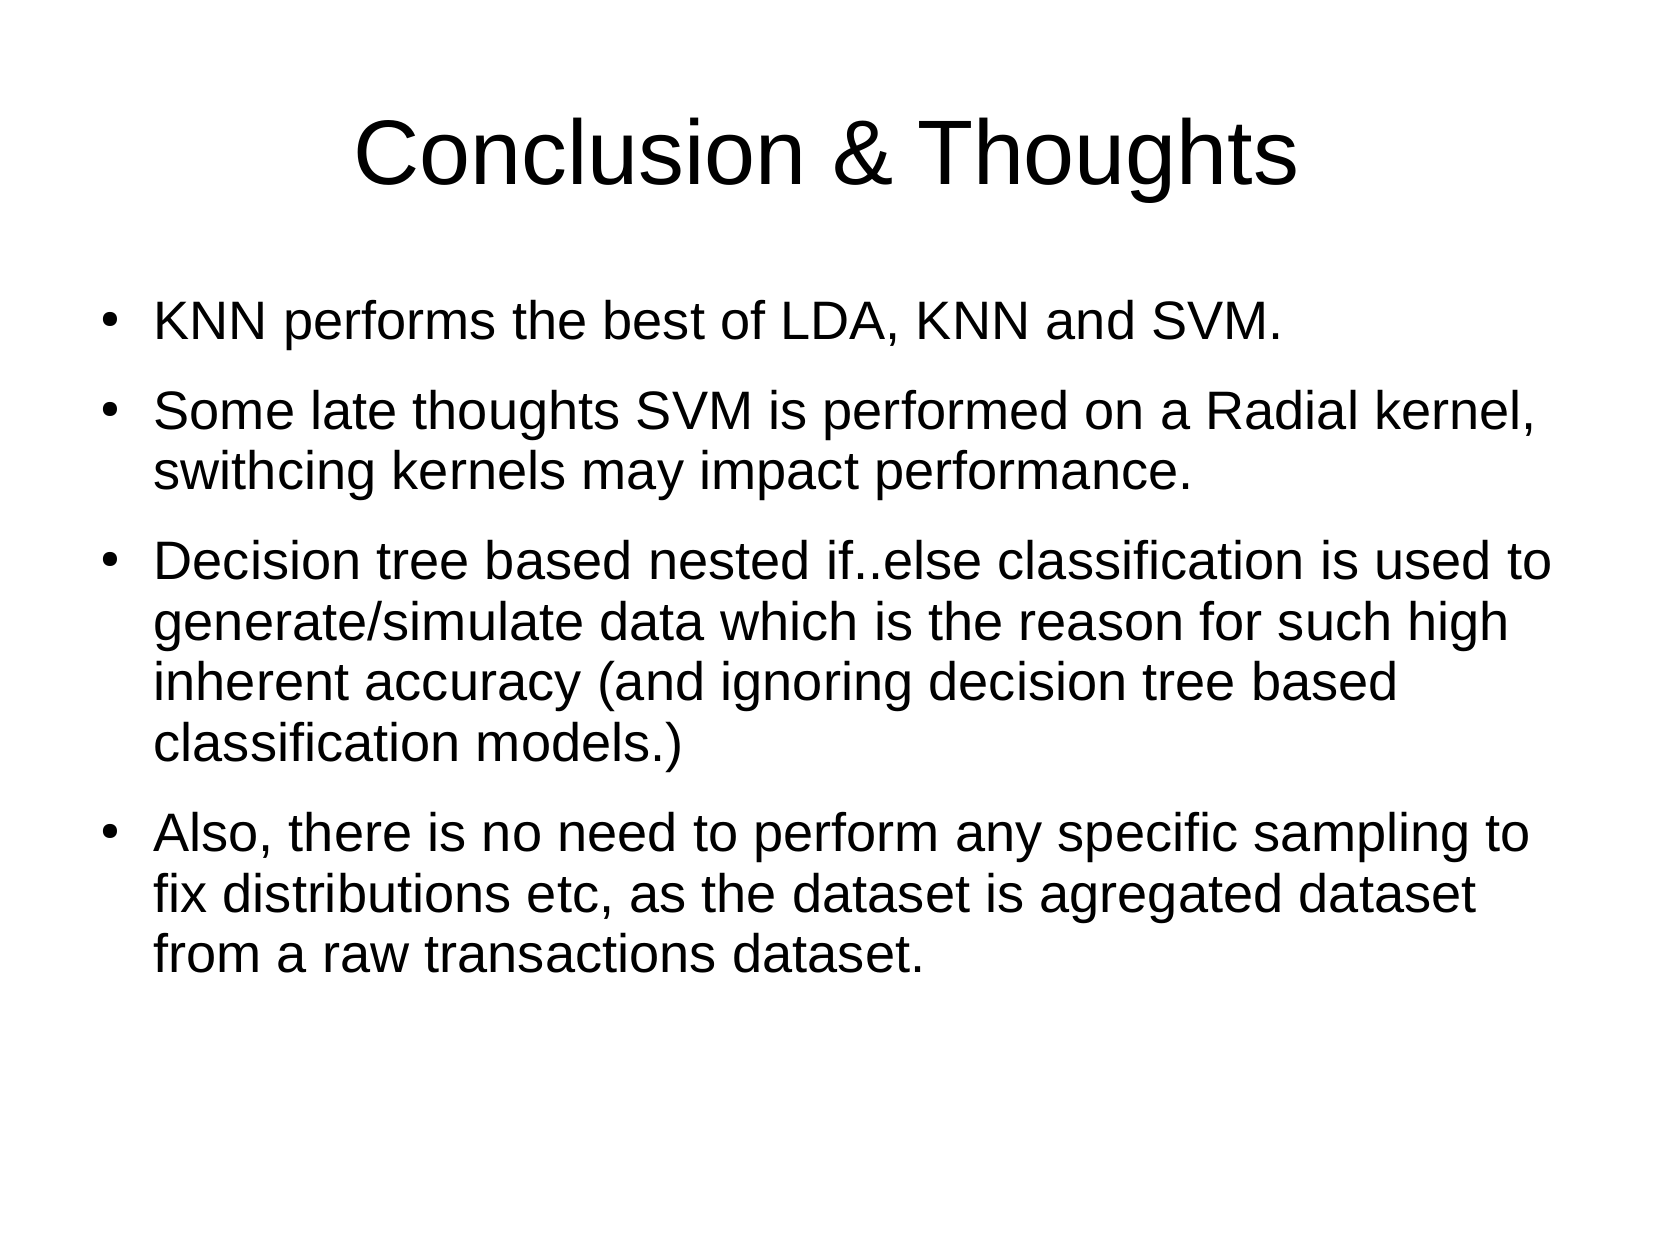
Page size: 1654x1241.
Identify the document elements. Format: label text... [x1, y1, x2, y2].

title Conclusion & Thoughts [82, 49, 1571, 257]
list KNN performs the best of LDA, KNN and SVM. Some late thoughts SVM is performed on a Radial kernel, swithcing kernels may impact performance. Decision tree based nested if..else classification is used to generate/simulate data which is the reason for such high inherent accuracy (and ignoring decision tree based classification models.) Also, there is no need to perform any specific sampling to fix distributions etc, as the dataset is agregated dataset from a raw transactions dataset. [82, 290, 1571, 1109]
